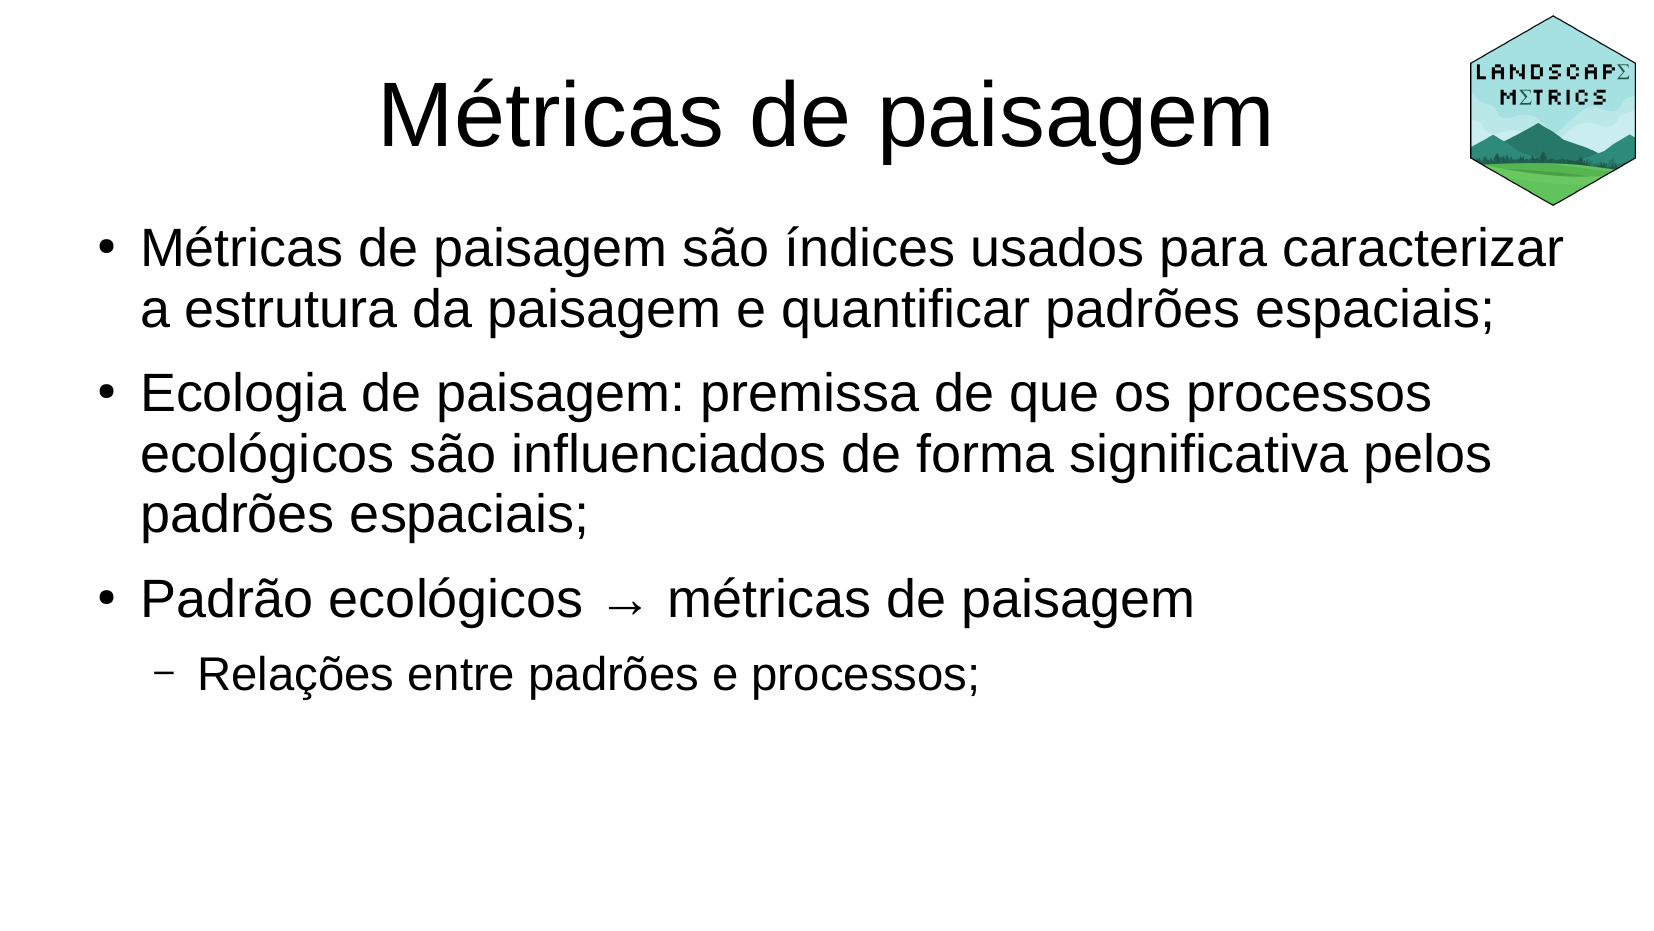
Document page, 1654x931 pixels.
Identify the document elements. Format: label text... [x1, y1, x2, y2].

list Métricas de paisagem são índices usados para caracterizar a estrutura da paisagem e quantificar padrões espaciais; Ecologia de paisagem: premissa de que os processos ecológicos são influenciados de forma significativa pelos padrões espaciais; Padrão ecológicos → métricas de paisagem Relações entre padrões e processos; [82, 217, 1571, 758]
title Métricas de paisagem [82, 37, 1470, 193]
picture [1470, 15, 1636, 206]
